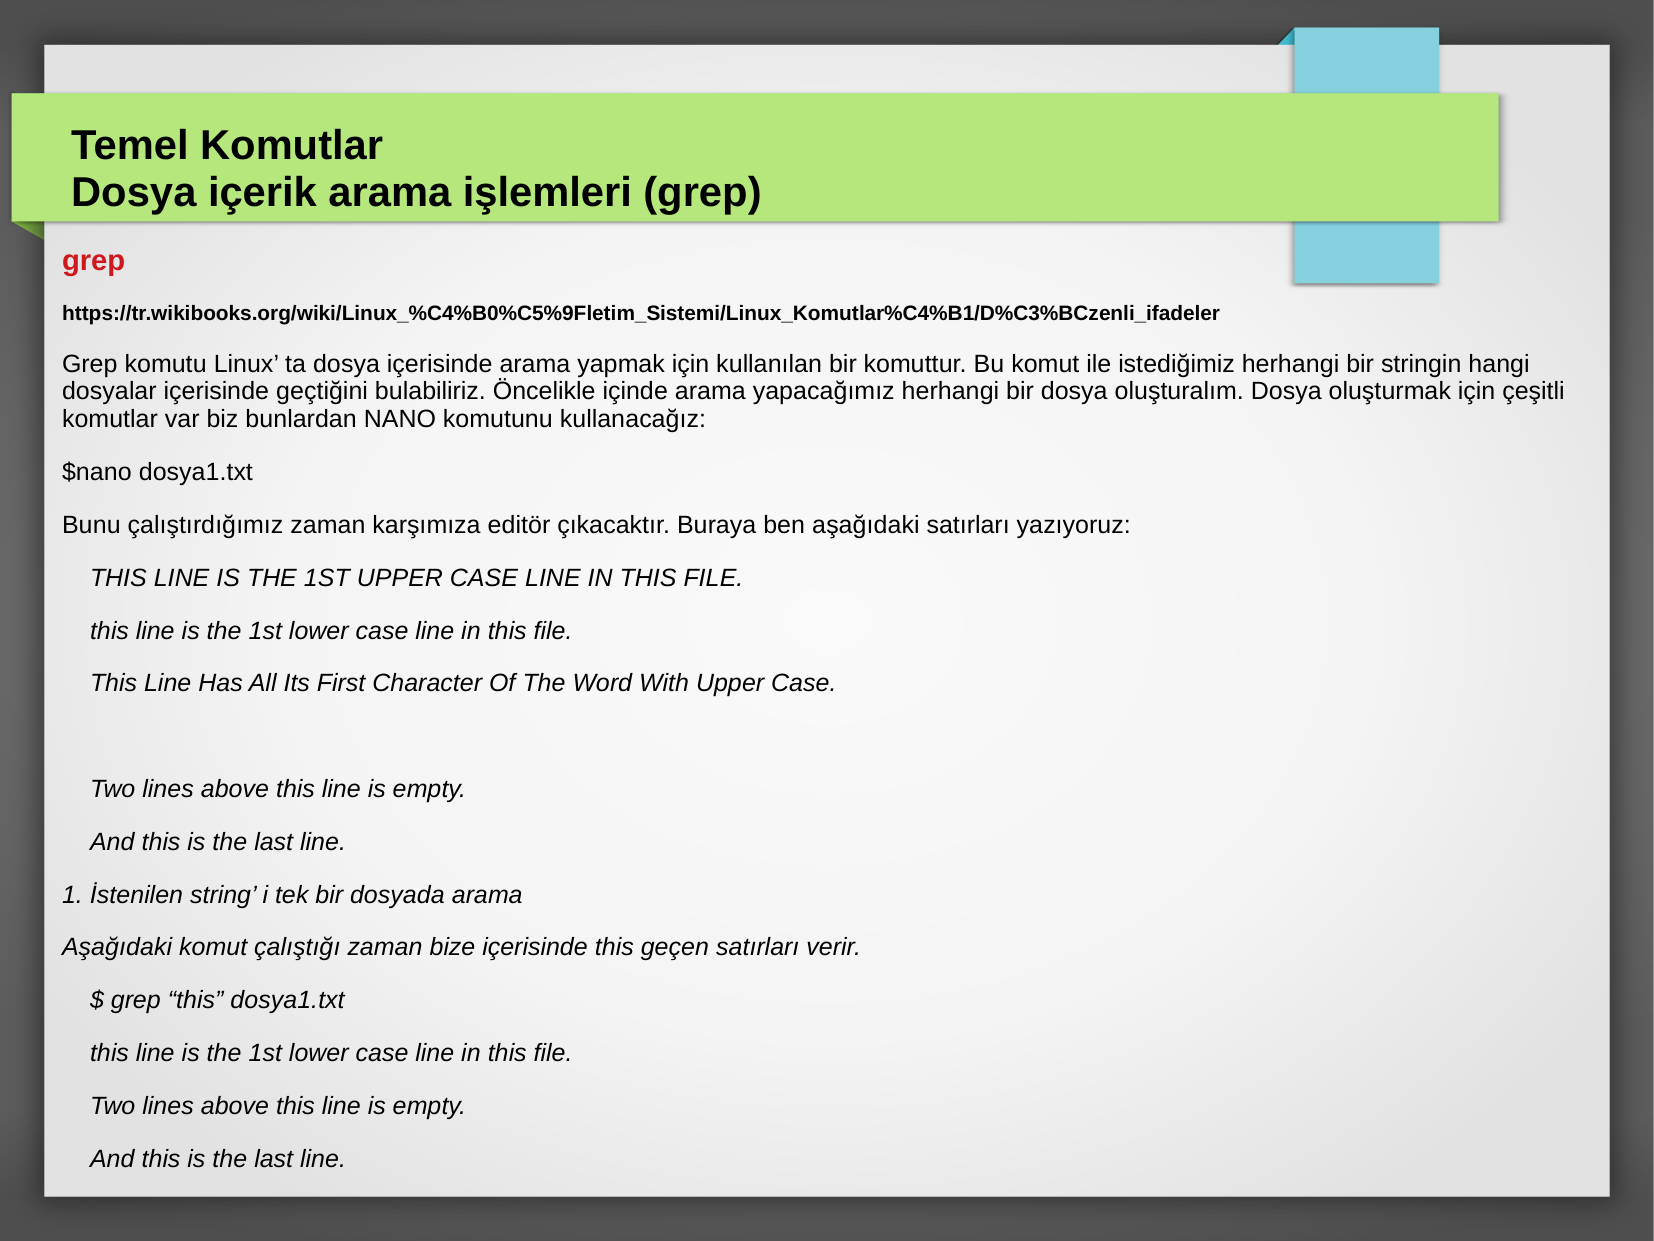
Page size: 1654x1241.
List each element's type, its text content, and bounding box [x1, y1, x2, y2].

picture [0, 0, 1654, 1241]
text_box grep https://tr.wikibooks.org/wiki/Linux_%C4%B0%C5%9Fletim_Sistemi/Linux_Komutlar%C4%B1/D%C3%BCzenli_ifadeler Grep komutu Linux’ ta dosya içerisinde arama yapmak için kullanılan bir komuttur. Bu komut ile istediğimiz herhangi bir stringin hangi dosyalar içerisinde geçtiğini bulabiliriz. Öncelikle içinde arama yapacağımız herhangi bir dosya oluşturalım. Dosya oluşturmak için çeşitli komutlar var biz bunlardan NANO komutunu kullanacağız: $nano dosya1.txt Bunu çalıştırdığımız zaman karşımıza editör çıkacaktır. Buraya ben aşağıdaki satırları yazıyoruz: THIS LINE IS THE 1ST UPPER CASE LINE IN THIS FILE. this line is the 1st lower case line in this file. This Line Has All Its First Character Of The Word With Upper Case. Two lines above this line is empty. And this is the last line. 1. İstenilen string’ i tek bir dosyada arama Aşağıdaki komut çalıştığı zaman bize içerisinde this geçen satırları verir. $ grep “this” dosya1.txt this line is the 1st lower case line in this file. Two lines above this line is empty. And this is the last line. [47, 236, 1595, 1228]
text_box Temel Komutlar Dosya içerik arama işlemleri (grep) [56, 114, 886, 236]
